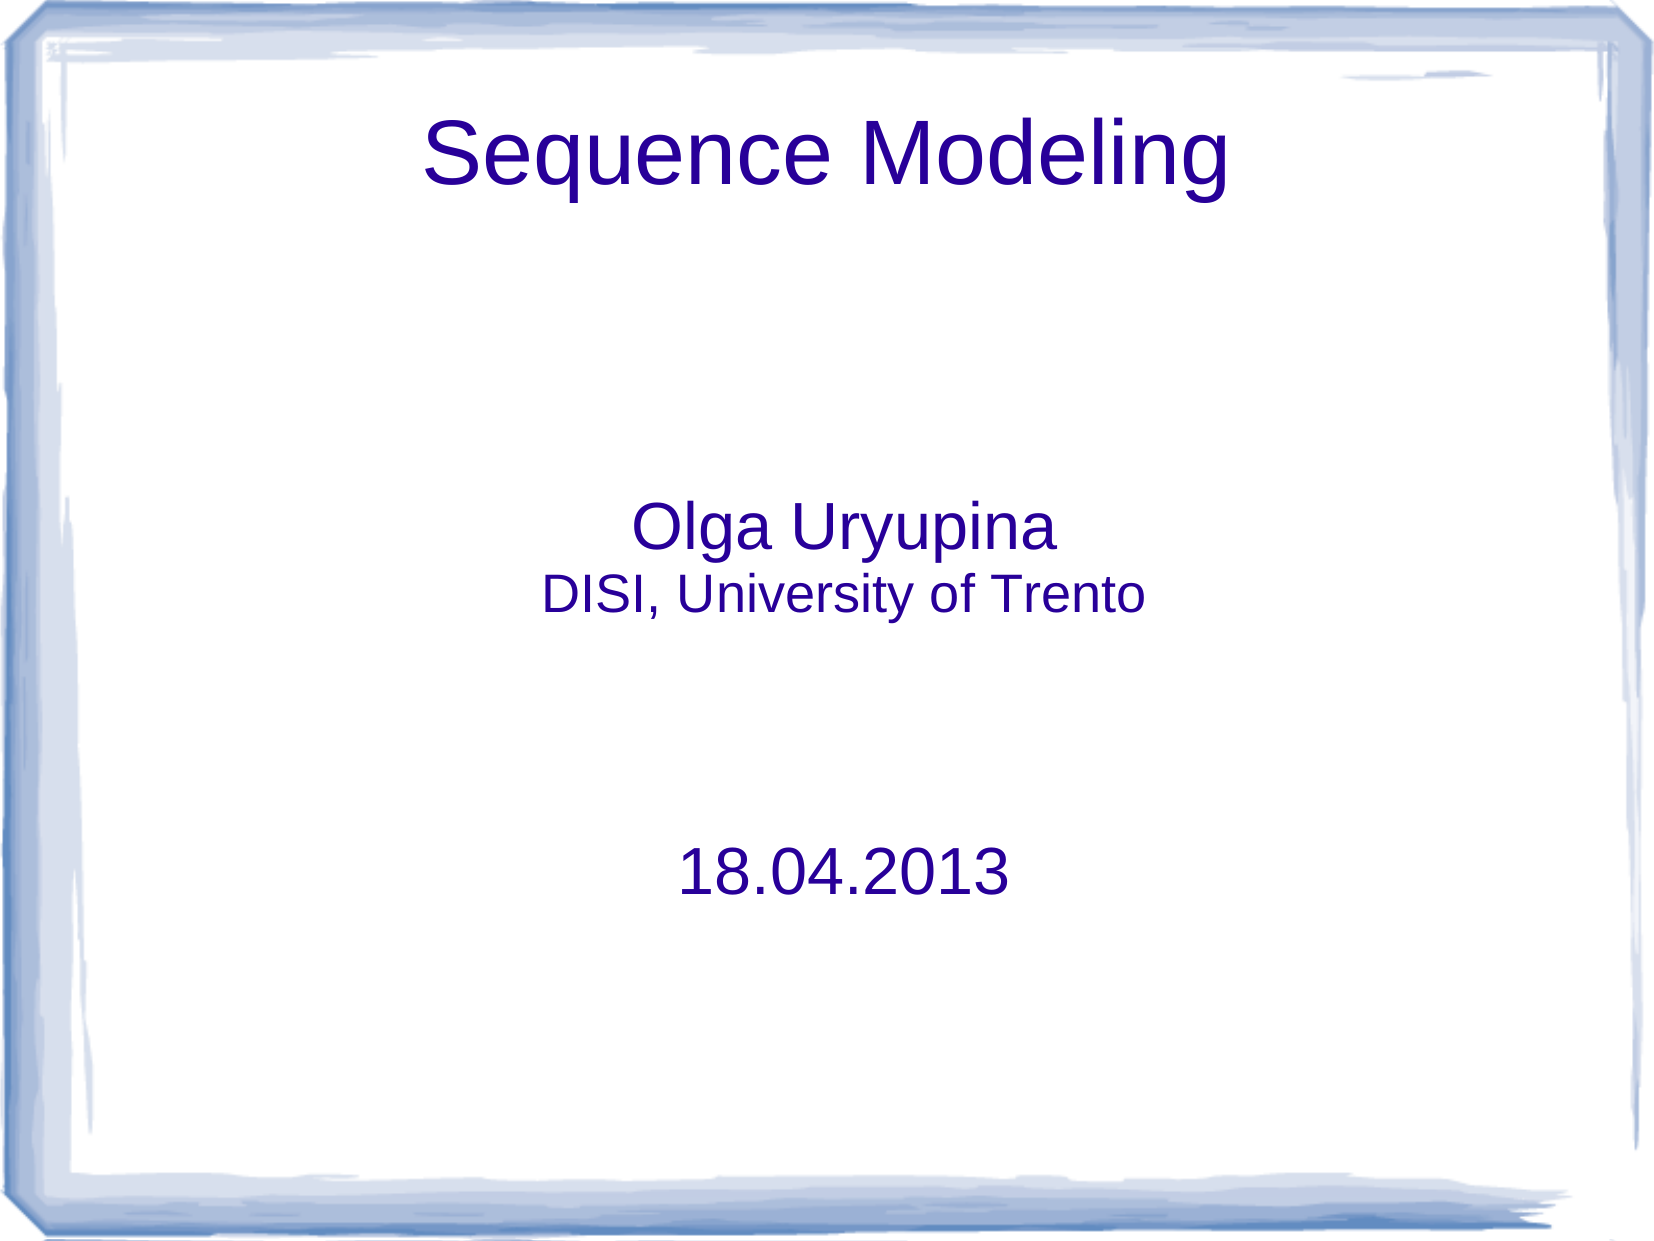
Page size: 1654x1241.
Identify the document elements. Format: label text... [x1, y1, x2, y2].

picture [0, 0, 1654, 1241]
title Sequence Modeling [82, 56, 1571, 250]
subtitle Olga Uryupina DISI, University of Trento 18.04.2013 [118, 262, 1571, 1136]
